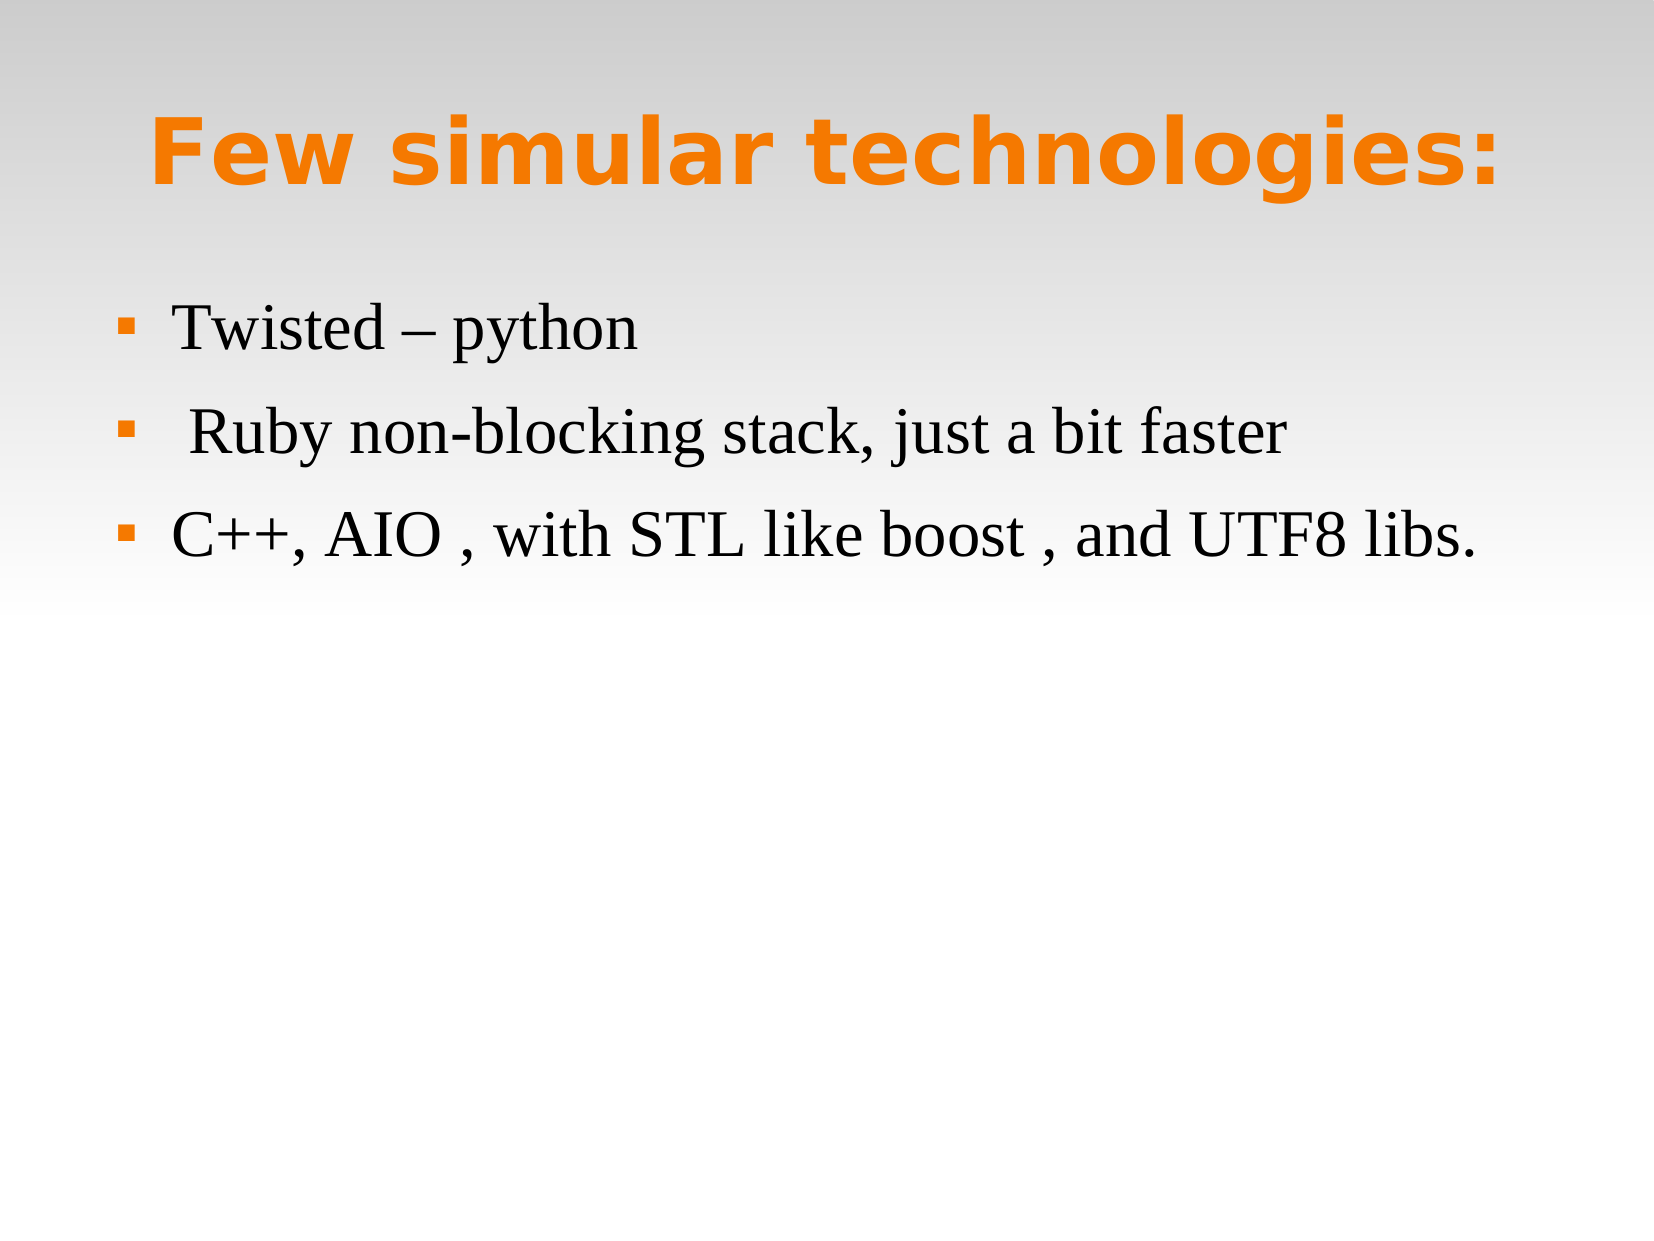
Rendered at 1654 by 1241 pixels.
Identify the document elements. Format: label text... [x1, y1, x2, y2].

title Few simular technologies: [82, 56, 1571, 250]
list Twisted – python Ruby non-blocking stack, just a bit faster C++, AIO , with STL like boost , and UTF8 libs. [82, 290, 1571, 1094]
